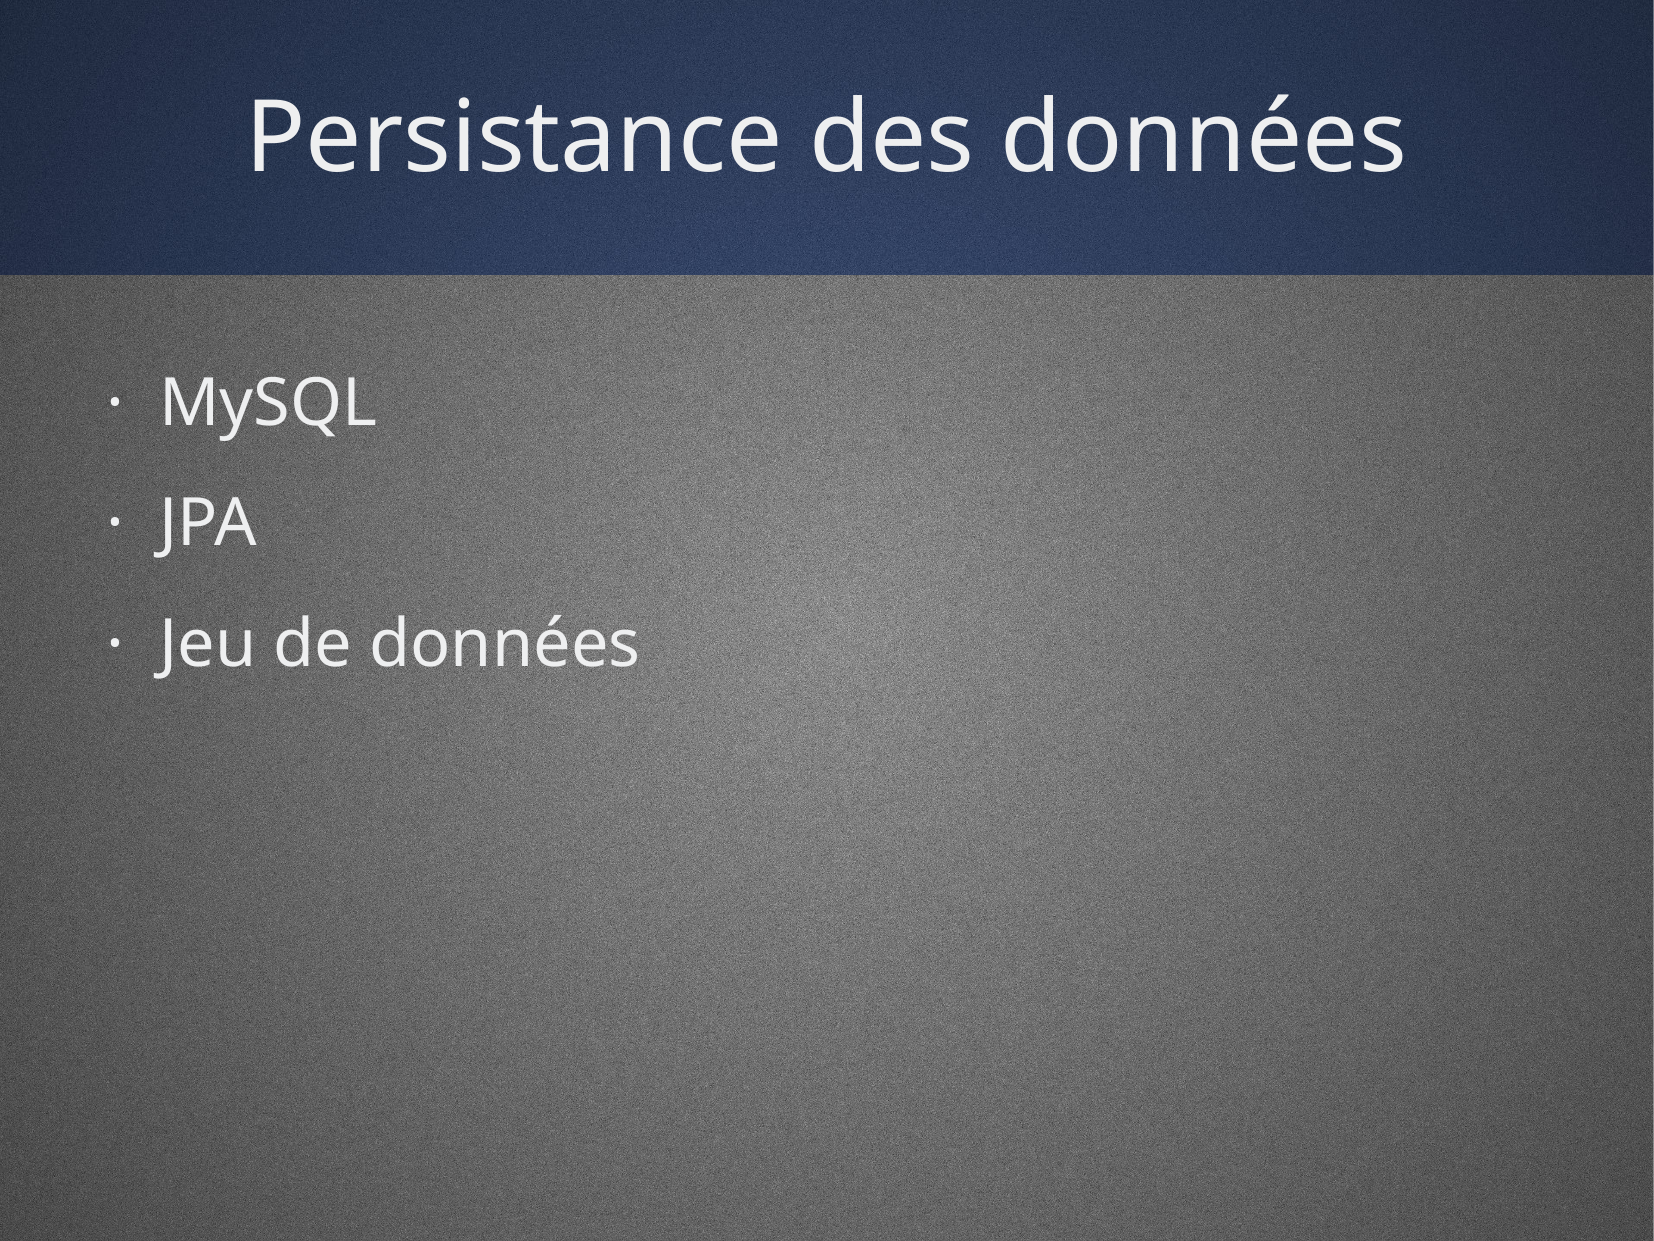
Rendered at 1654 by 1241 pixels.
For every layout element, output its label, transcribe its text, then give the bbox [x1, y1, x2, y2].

picture [0, 0, 1654, 1241]
title Persistance des données [88, 29, 1565, 237]
list MySQL JPA Jeu de données [88, 354, 1565, 1063]
